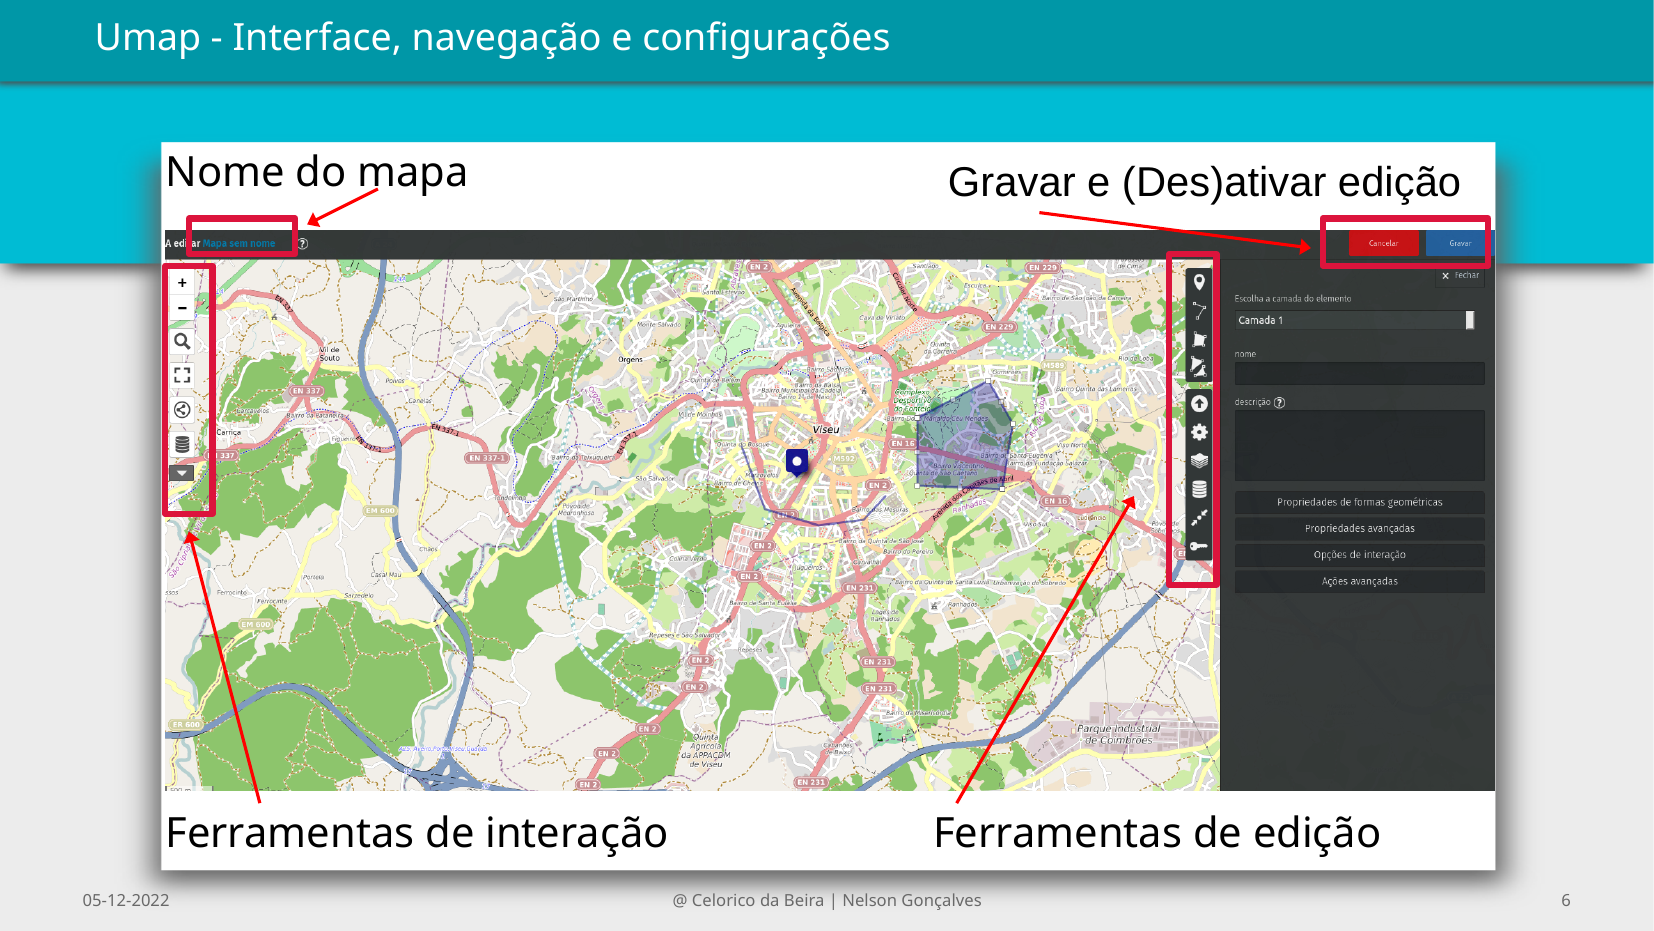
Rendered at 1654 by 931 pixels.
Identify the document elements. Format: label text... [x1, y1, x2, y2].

list Ferramentas de interação [165, 803, 780, 863]
list Nome do mapa [165, 141, 532, 201]
list Ferramentas de edição [933, 803, 1465, 863]
picture [0, 0, 1654, 931]
text_box Gravar e (Des)ativar edição [933, 151, 1491, 213]
title Umap - Interface, navegação e configurações [94, 10, 1583, 63]
